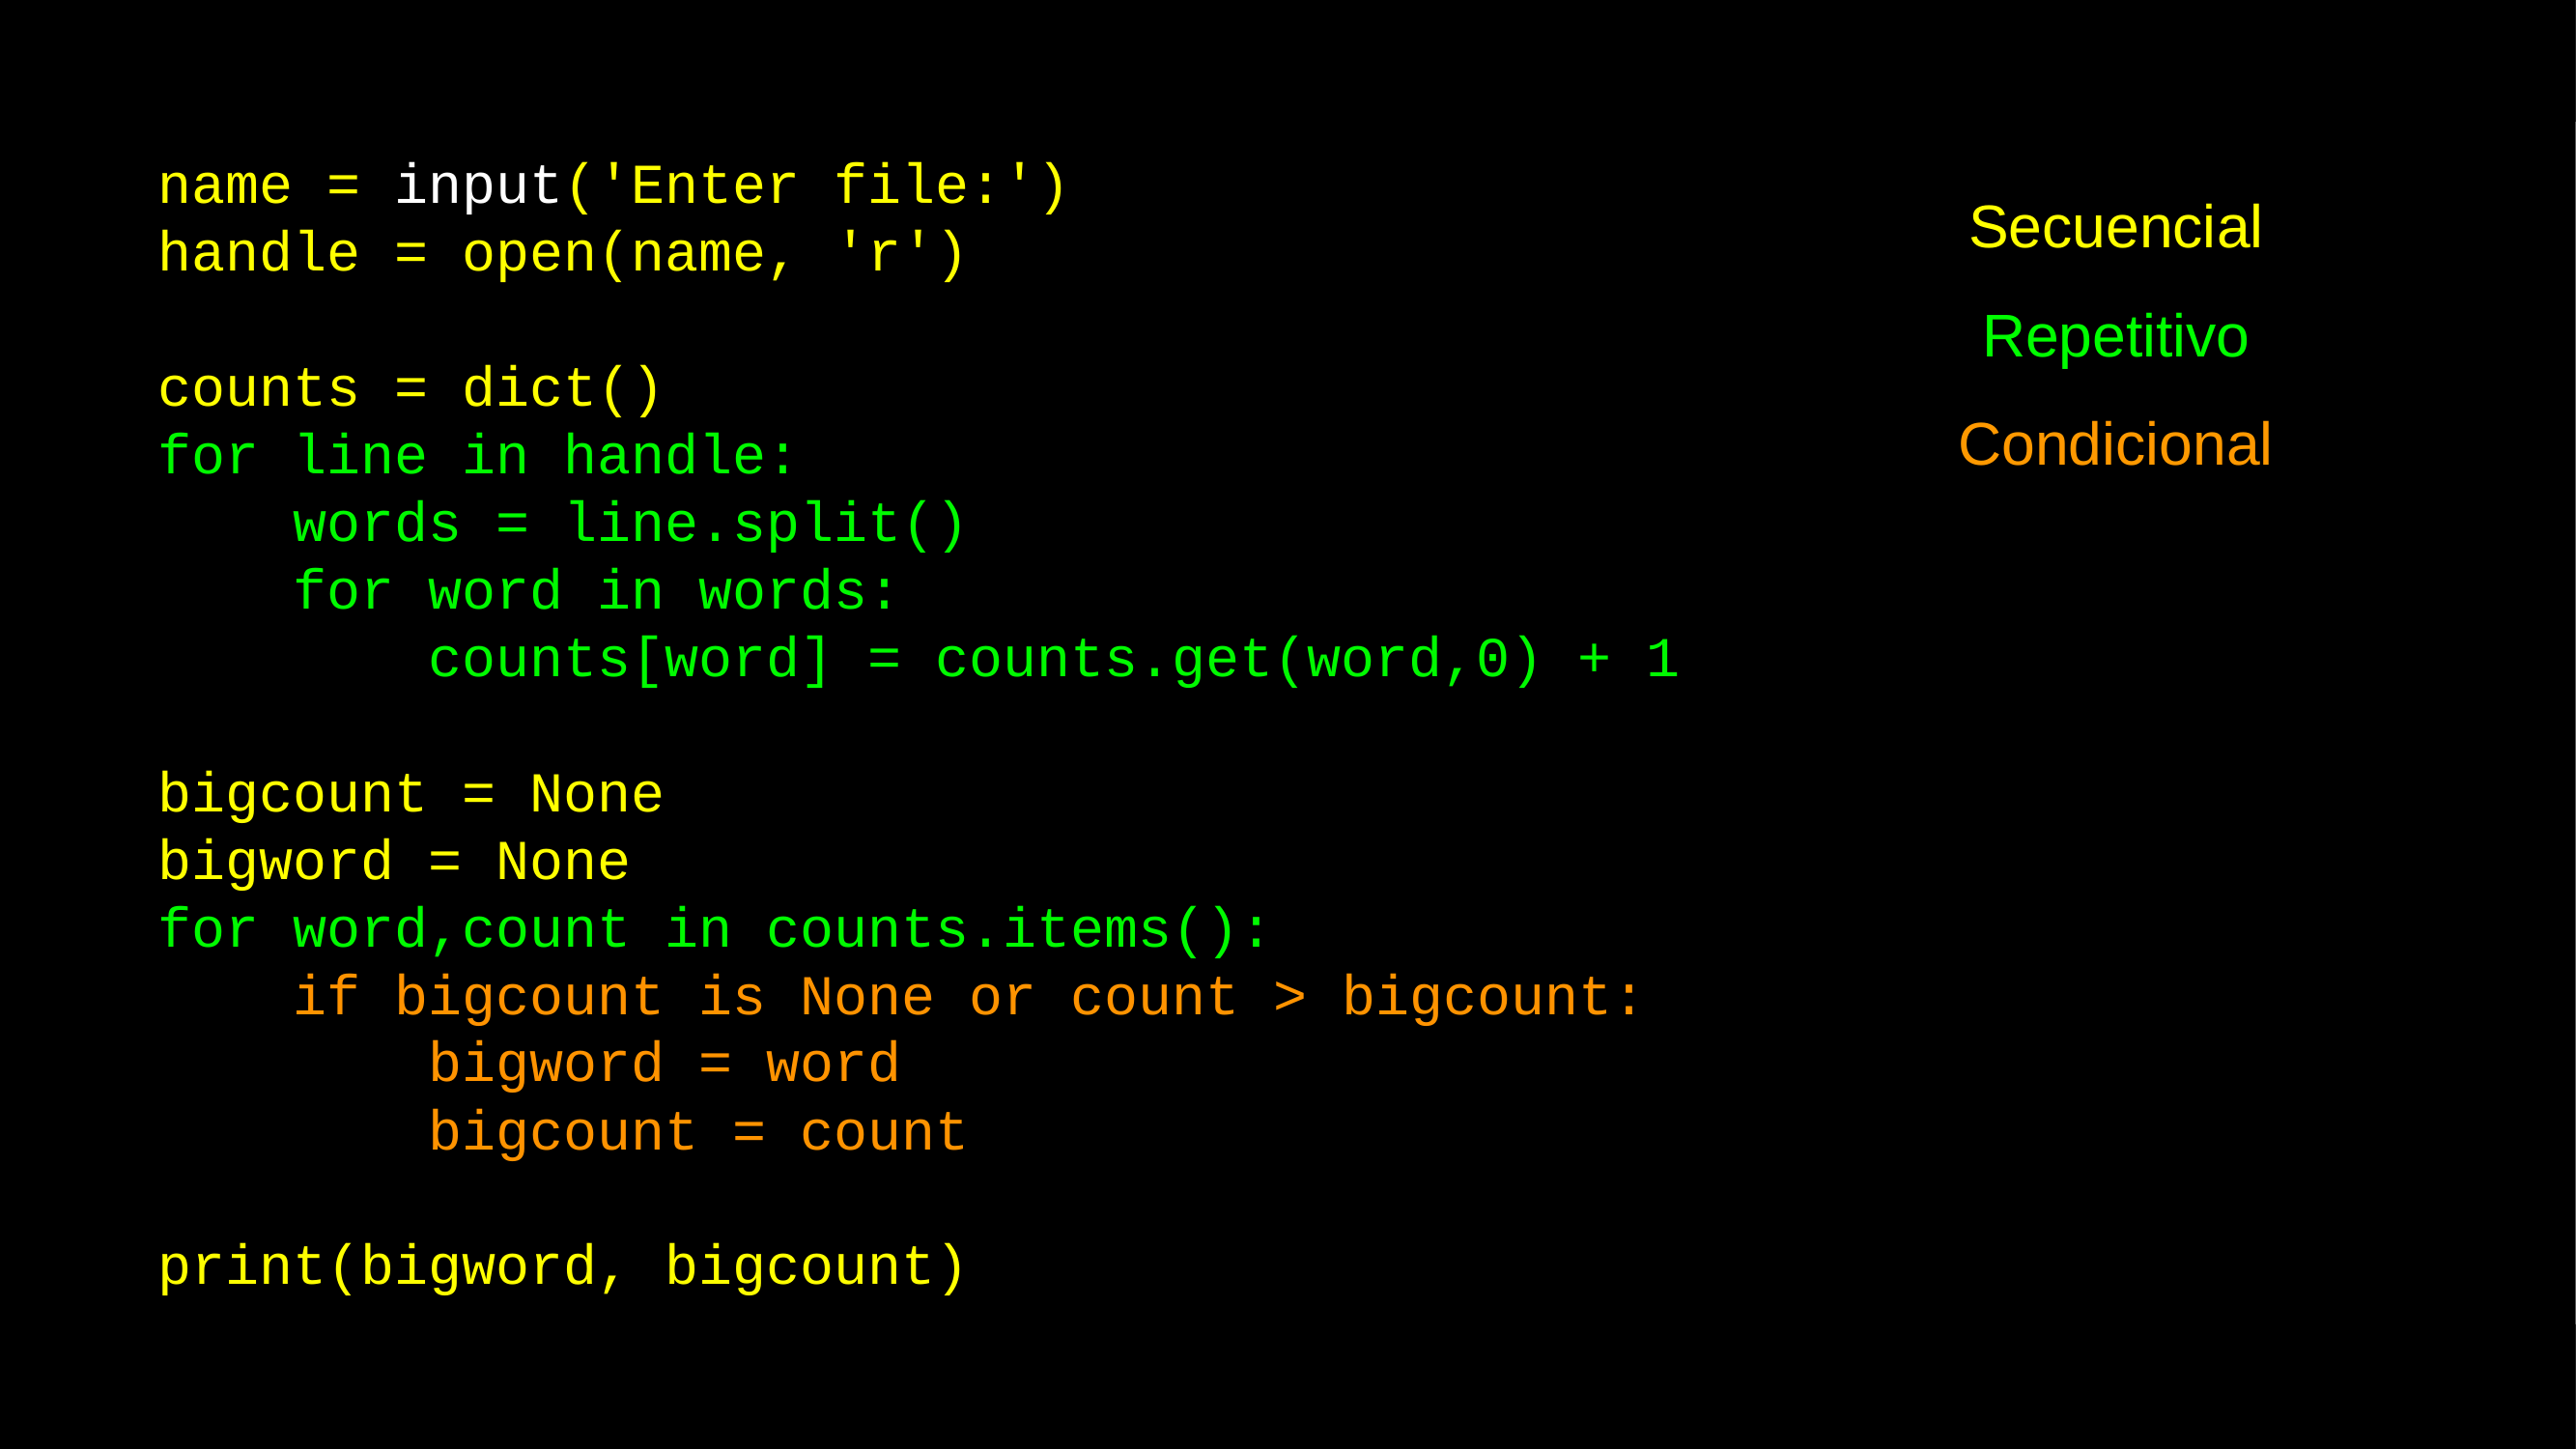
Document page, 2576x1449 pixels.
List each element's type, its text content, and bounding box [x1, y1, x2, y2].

text_box Secuencial Repetitivo Condicional [1913, 97, 2319, 531]
text_box name = input('Enter file:') handle = open(name, 'r') counts = dict() for line in handle: words = line.split() for word in words: counts[word] = counts.get(word,0) + 1 bigcount = None bigword = None for word,count in counts.items(): if bigcount is None or count > bigcount: bigword = word bigcount = count print(bigword, bigcount) [157, 123, 1748, 1320]
